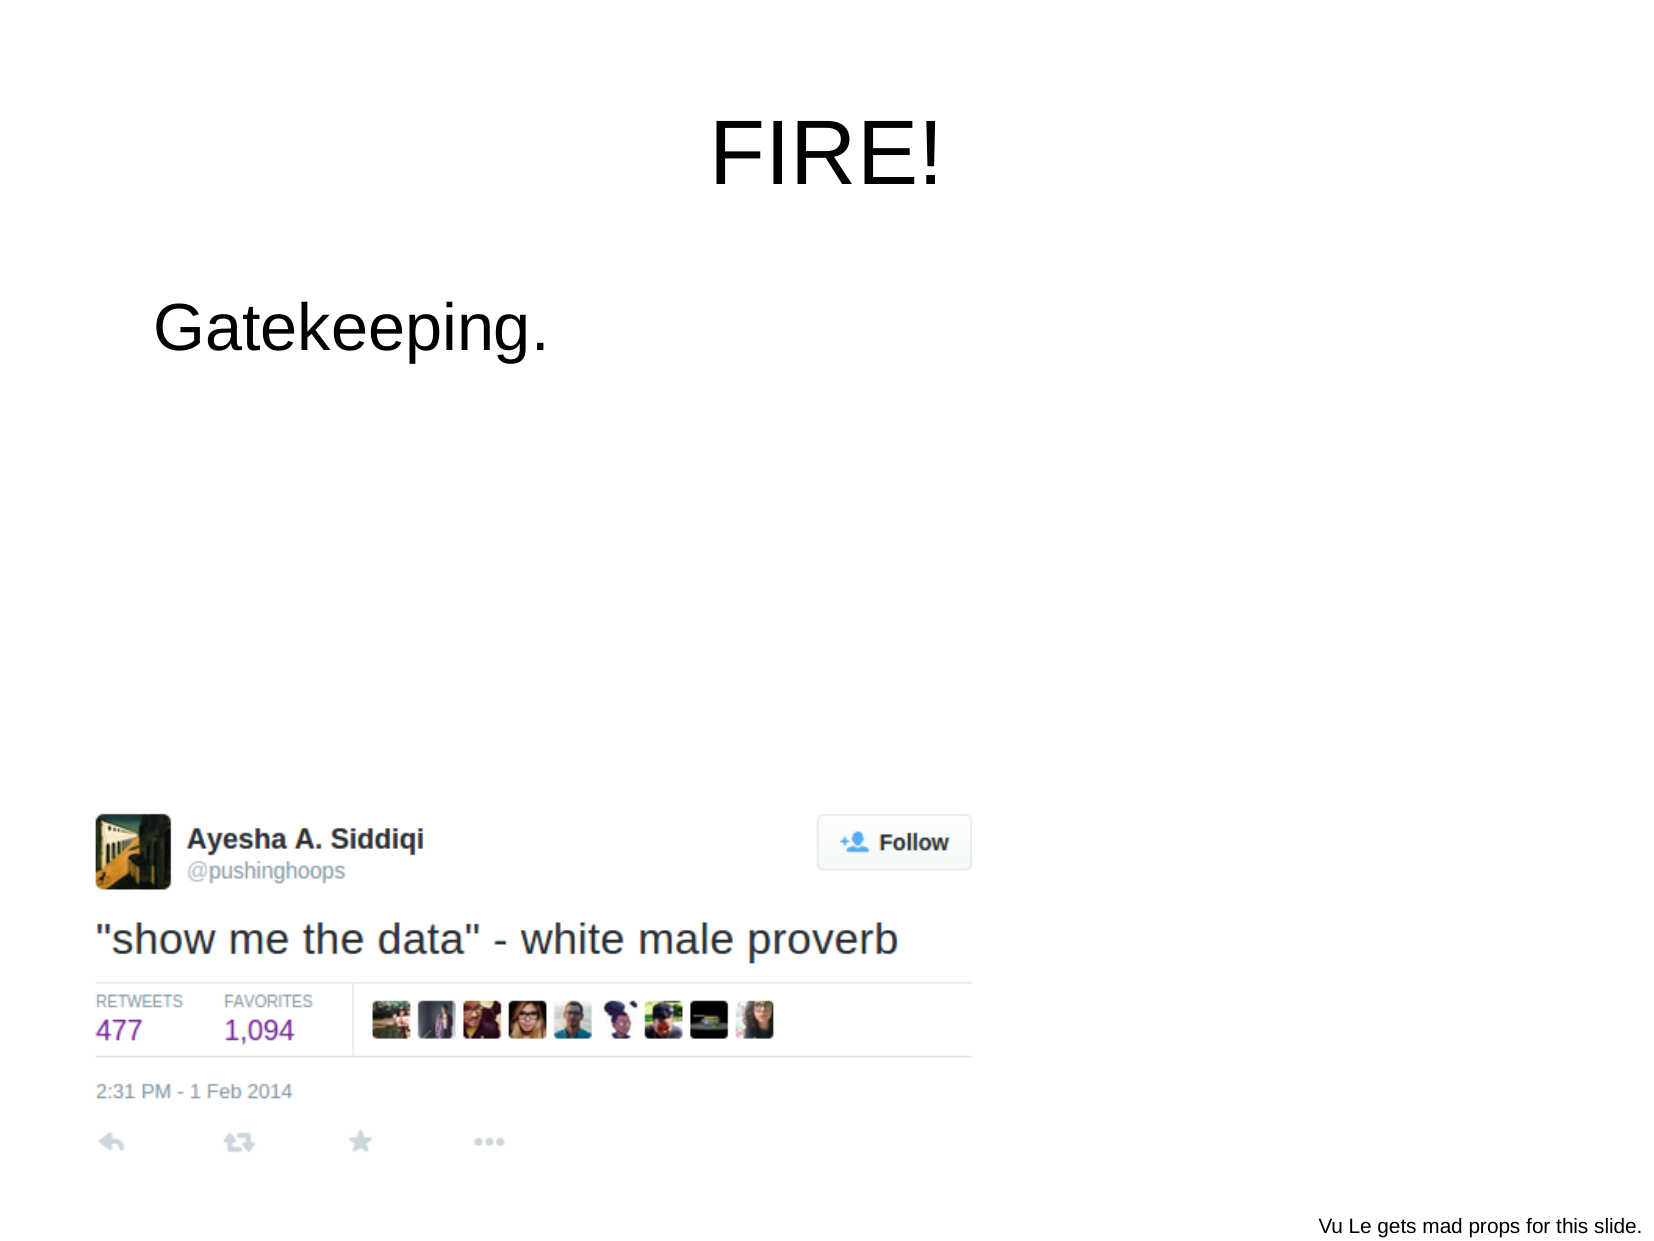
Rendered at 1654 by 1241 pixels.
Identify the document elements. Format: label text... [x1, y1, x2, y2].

list Vu Le gets mad props for this slide. [1241, 1215, 1654, 1240]
title FIRE! [82, 49, 1571, 257]
picture [71, 794, 991, 1177]
list Gatekeeping. [82, 290, 1571, 1010]
